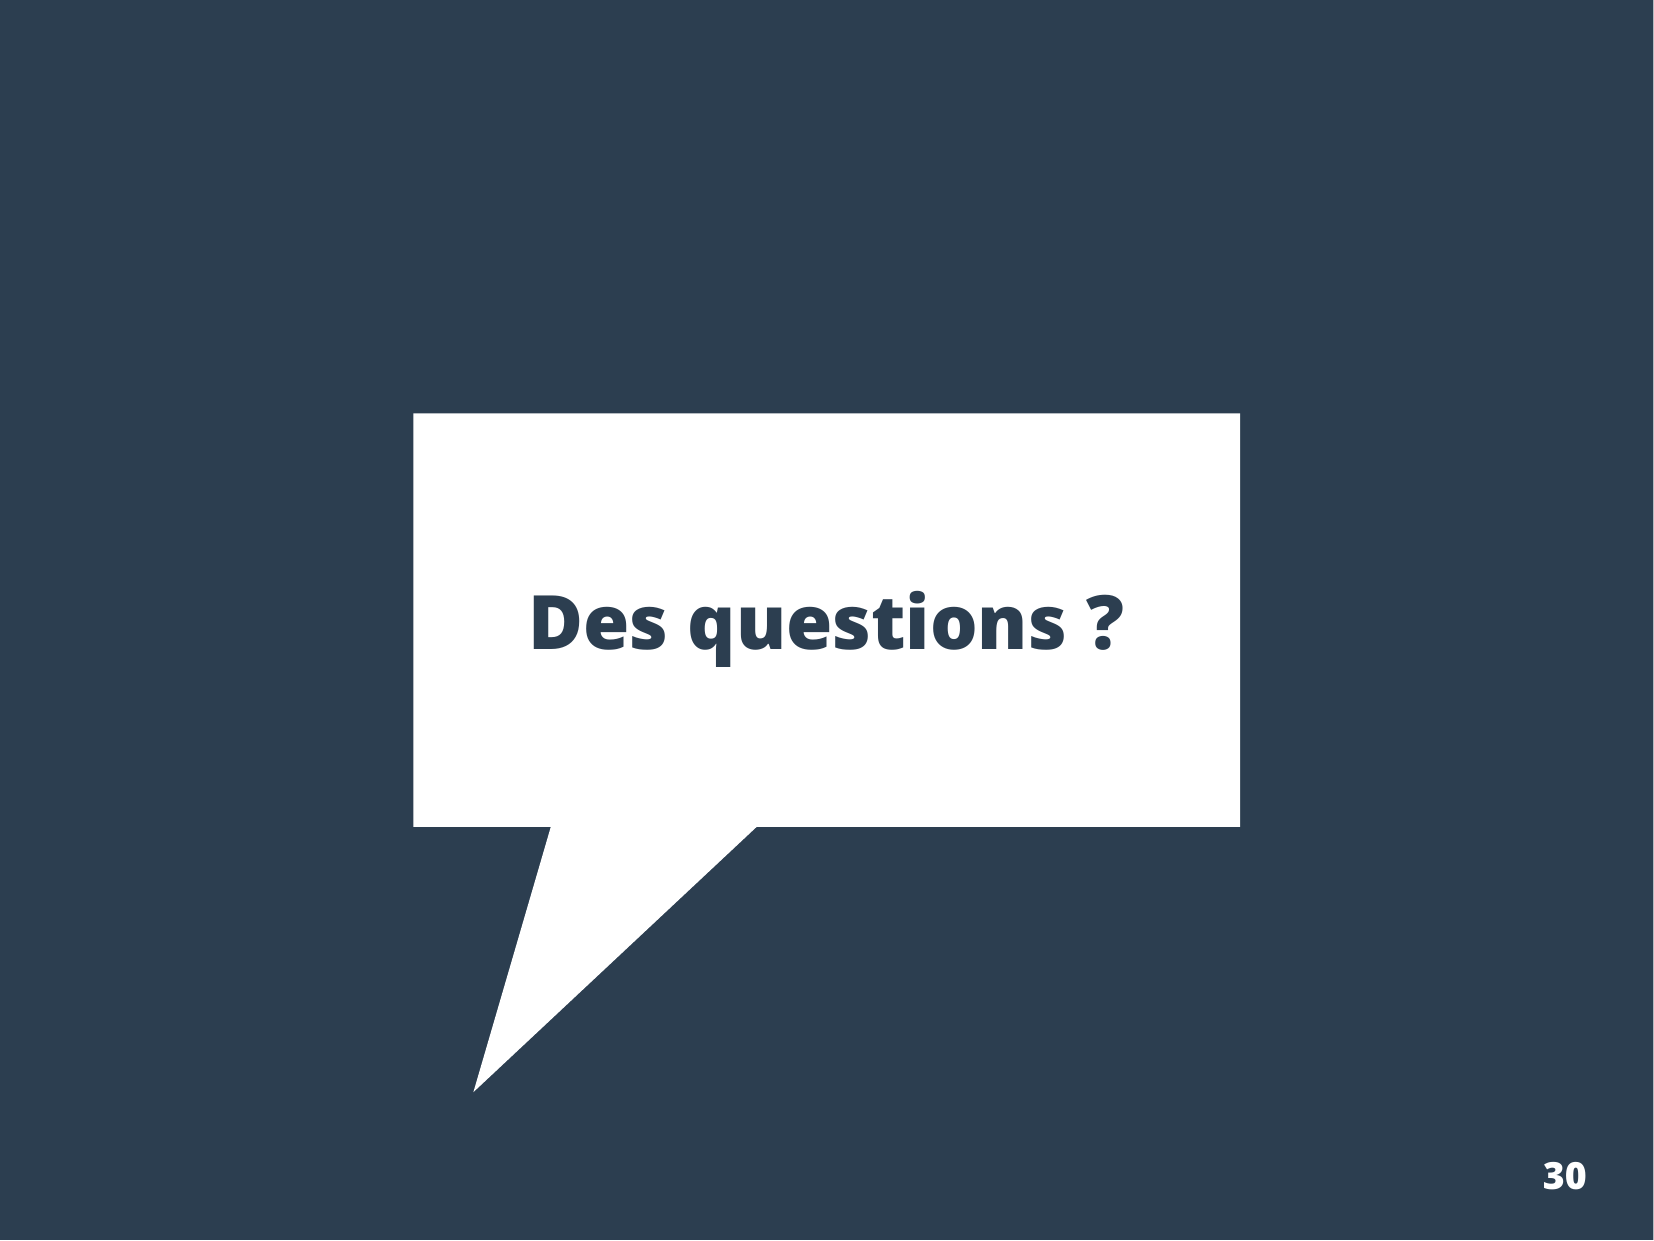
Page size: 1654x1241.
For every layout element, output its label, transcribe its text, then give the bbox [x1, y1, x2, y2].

title Des questions ? [442, 442, 1211, 798]
